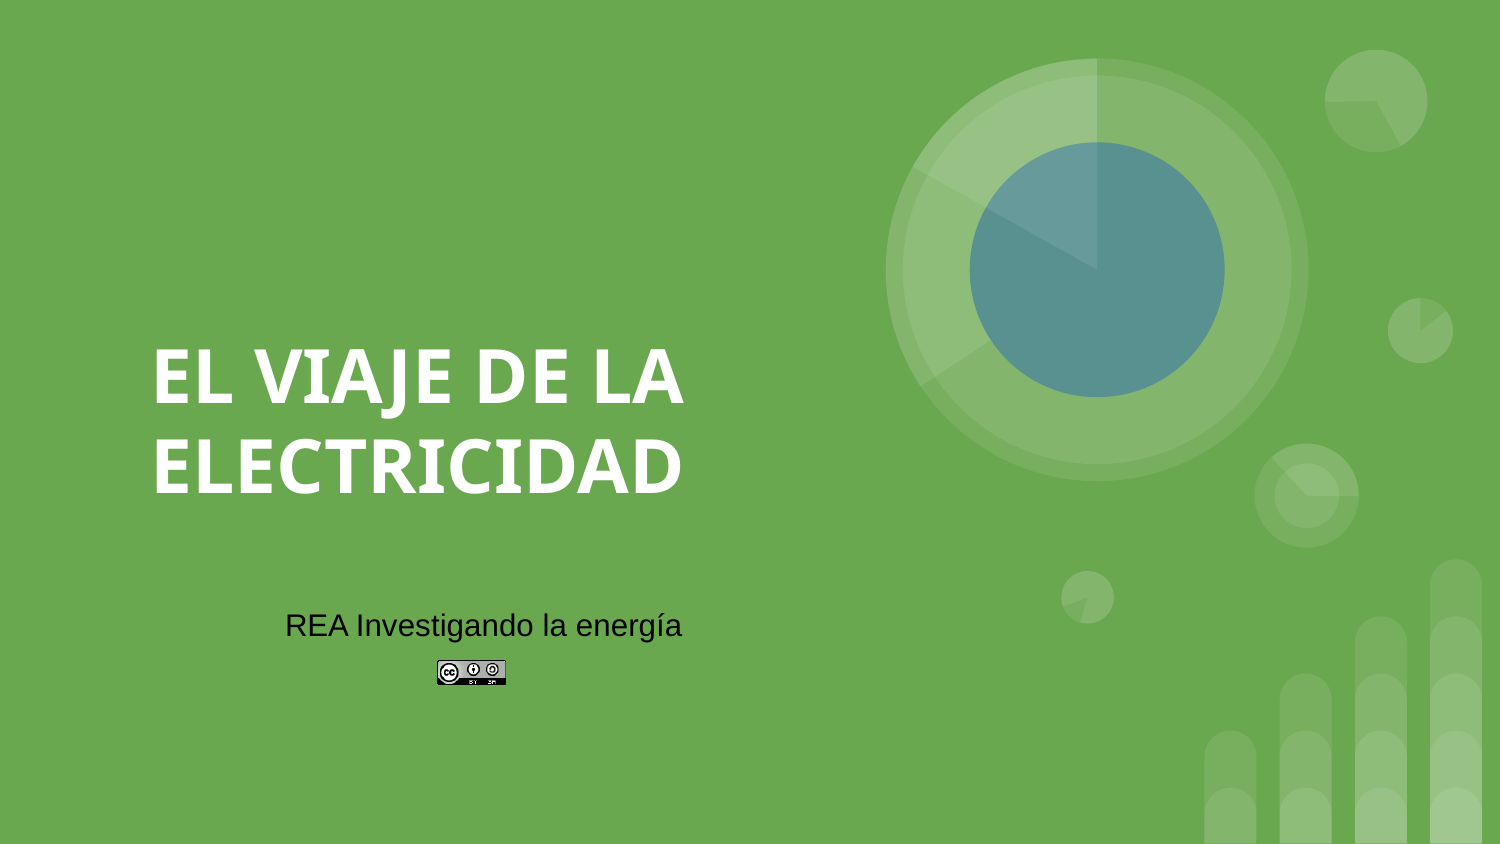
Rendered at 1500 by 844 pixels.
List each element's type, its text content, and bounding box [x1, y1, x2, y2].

picture [437, 660, 506, 686]
subtitle REA Investigando la energía [135, 589, 834, 704]
title EL VIAJE DE LA ELECTRICIDAD [135, 264, 834, 572]
